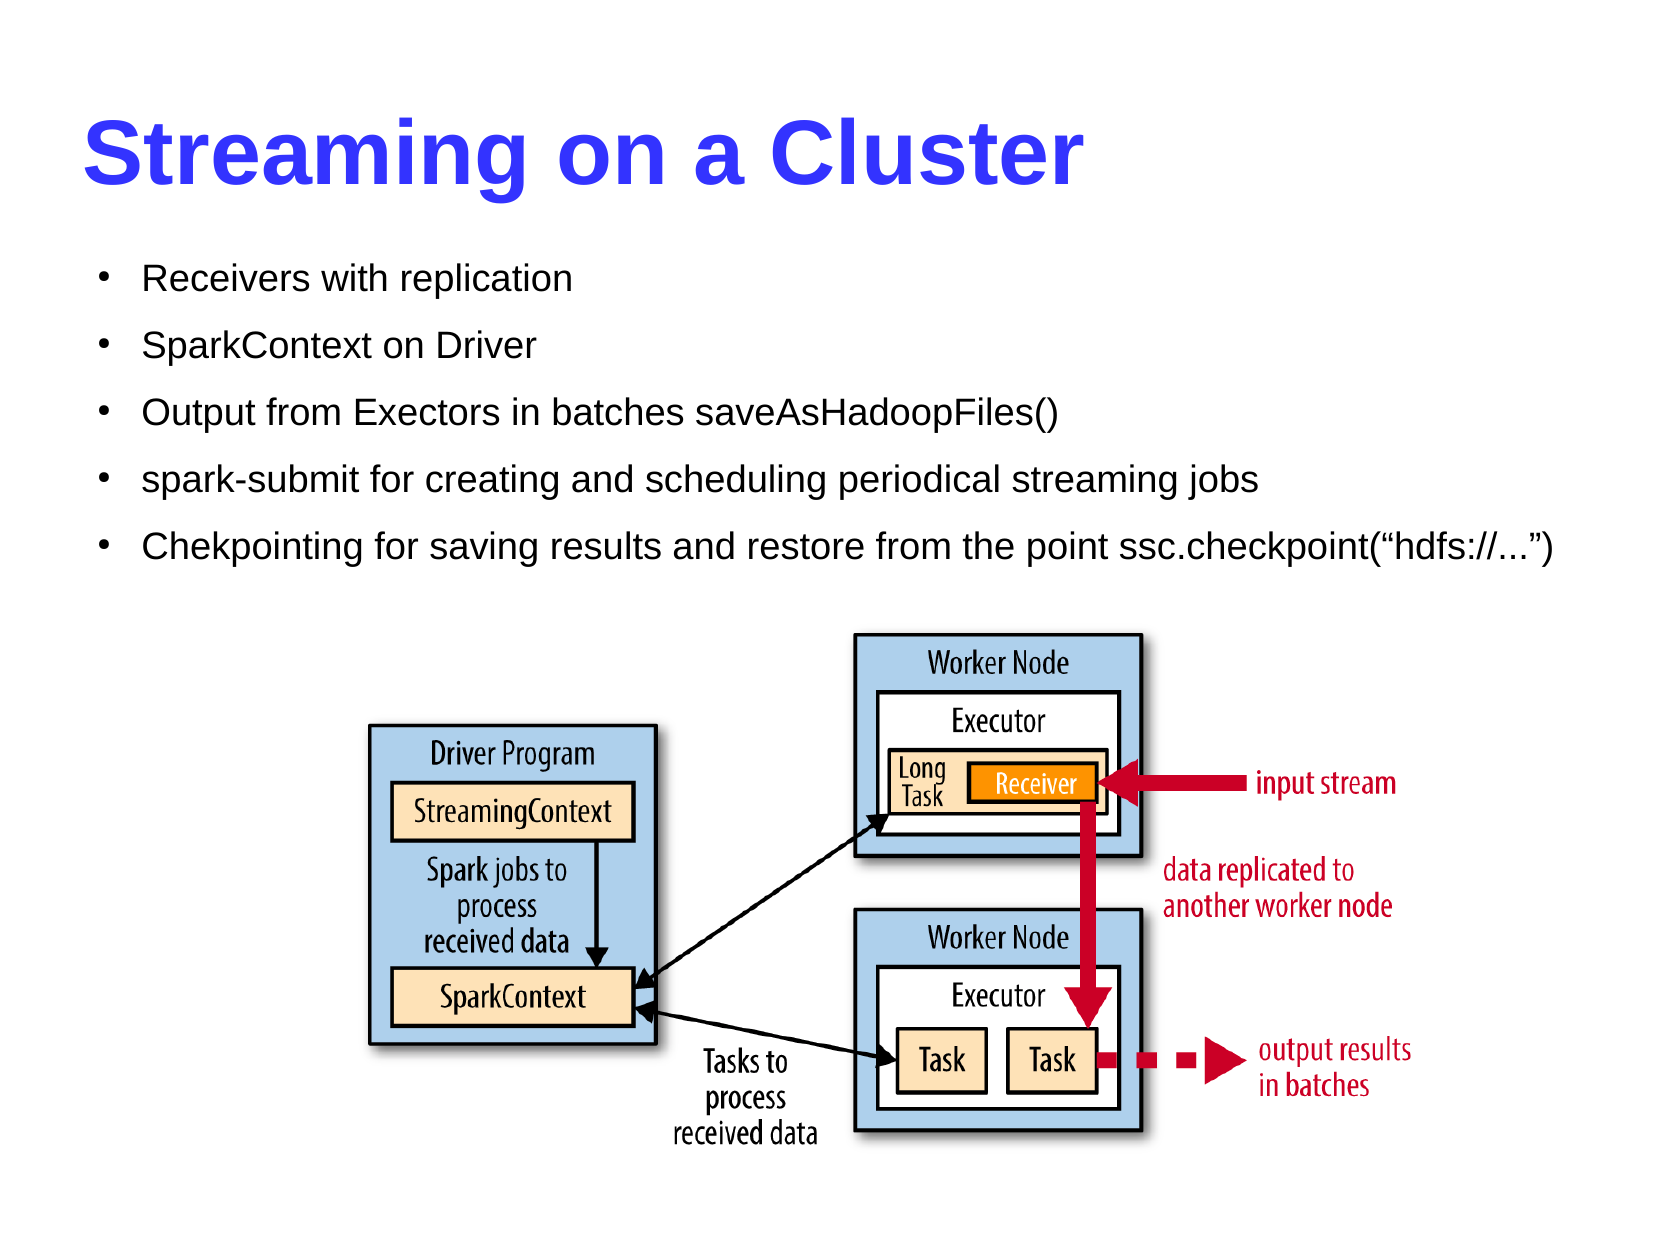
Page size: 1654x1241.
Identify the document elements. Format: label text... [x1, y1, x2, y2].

list Receivers with replication SparkContext on Driver Output from Exectors in batches saveAsHadoopFiles() spark-submit for creating and scheduling periodical streaming jobs Chekpointing for saving results and restore from the point ssc.checkpoint(“hdfs://...”) [82, 256, 1561, 586]
picture [356, 621, 1411, 1156]
title Streaming on a Cluster [82, 49, 1571, 257]
